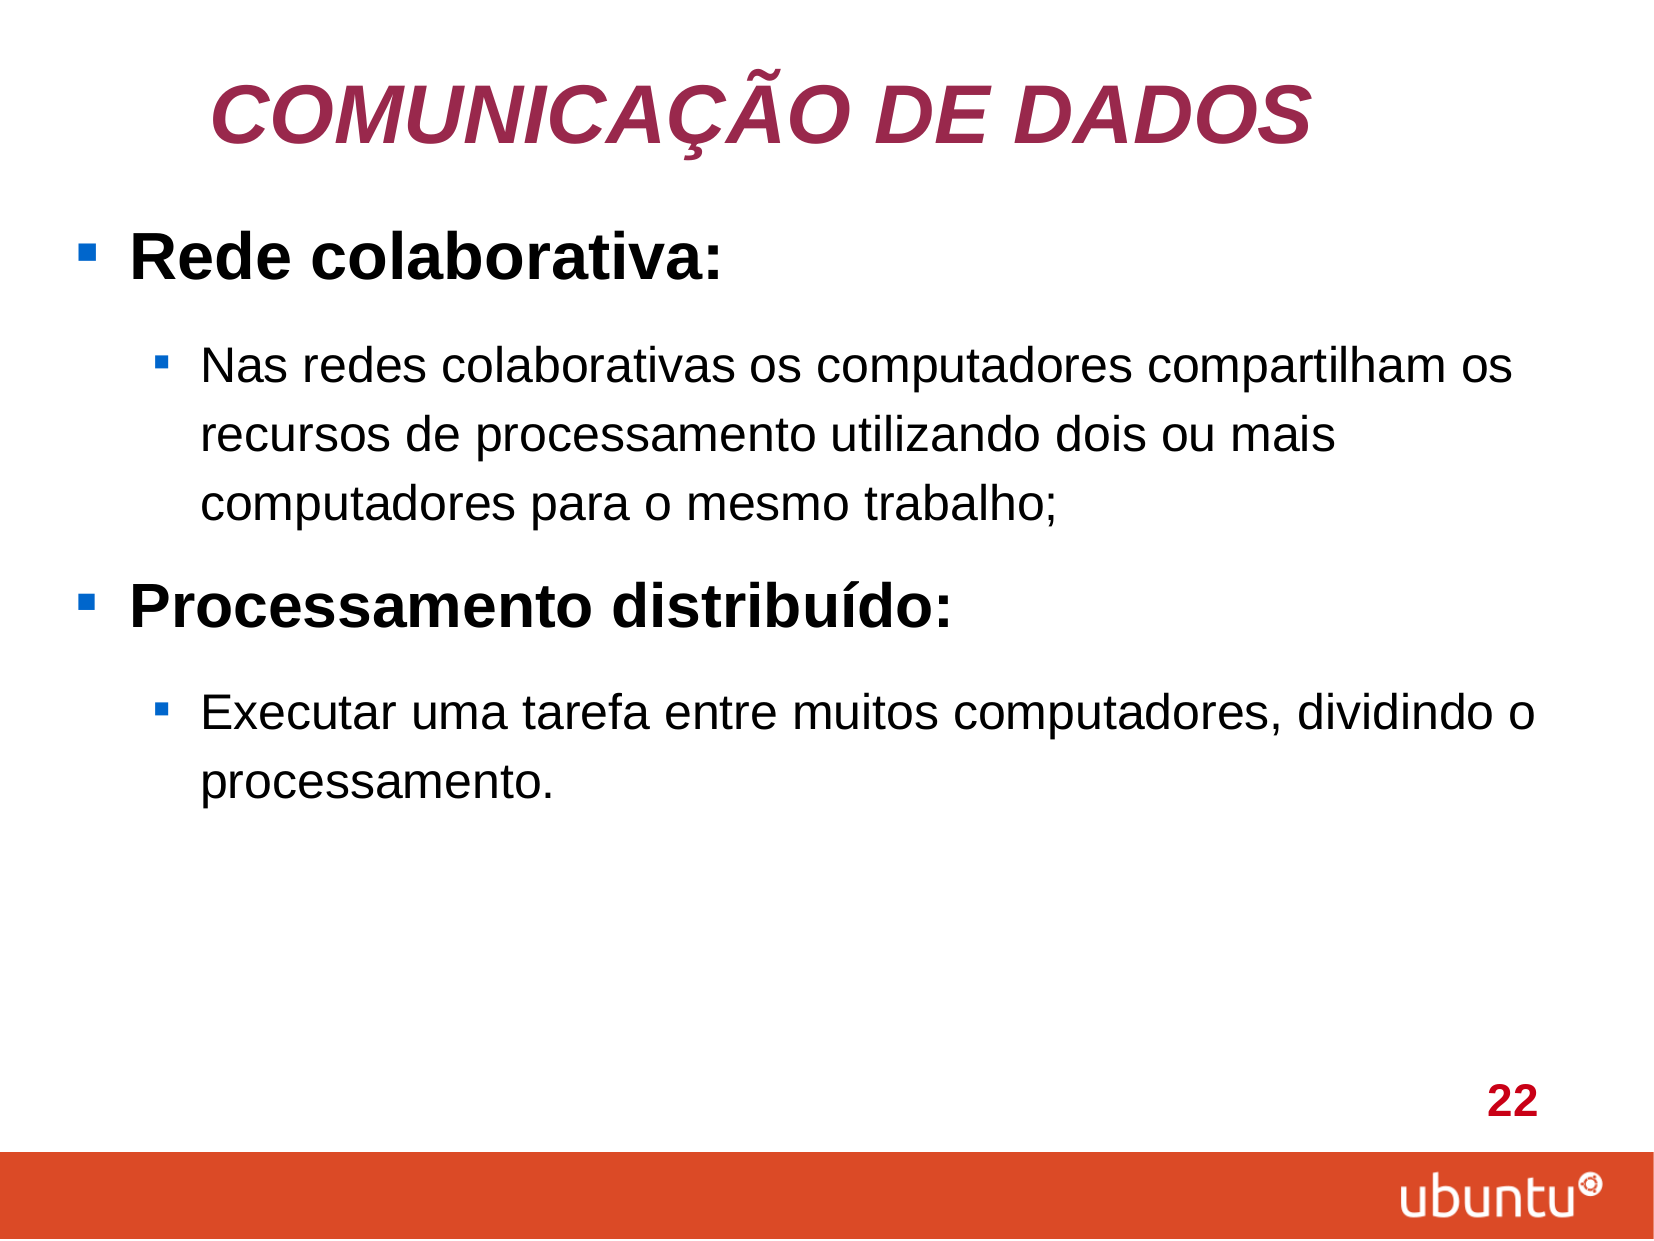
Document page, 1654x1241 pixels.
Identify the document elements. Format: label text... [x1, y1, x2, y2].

title COMUNICAÇÃO DE DADOS [17, 7, 1506, 200]
text_box <number> [1473, 1063, 1654, 1134]
picture [0, 1152, 1654, 1239]
list Rede colaborativa: Nas redes colaborativas os computadores compartilham os recursos de processamento utilizando dois ou mais computadores para o mesmo trabalho; Processamento distribuído: Executar uma tarefa entre muitos computadores, dividindo o processamento. [58, 201, 1565, 1021]
